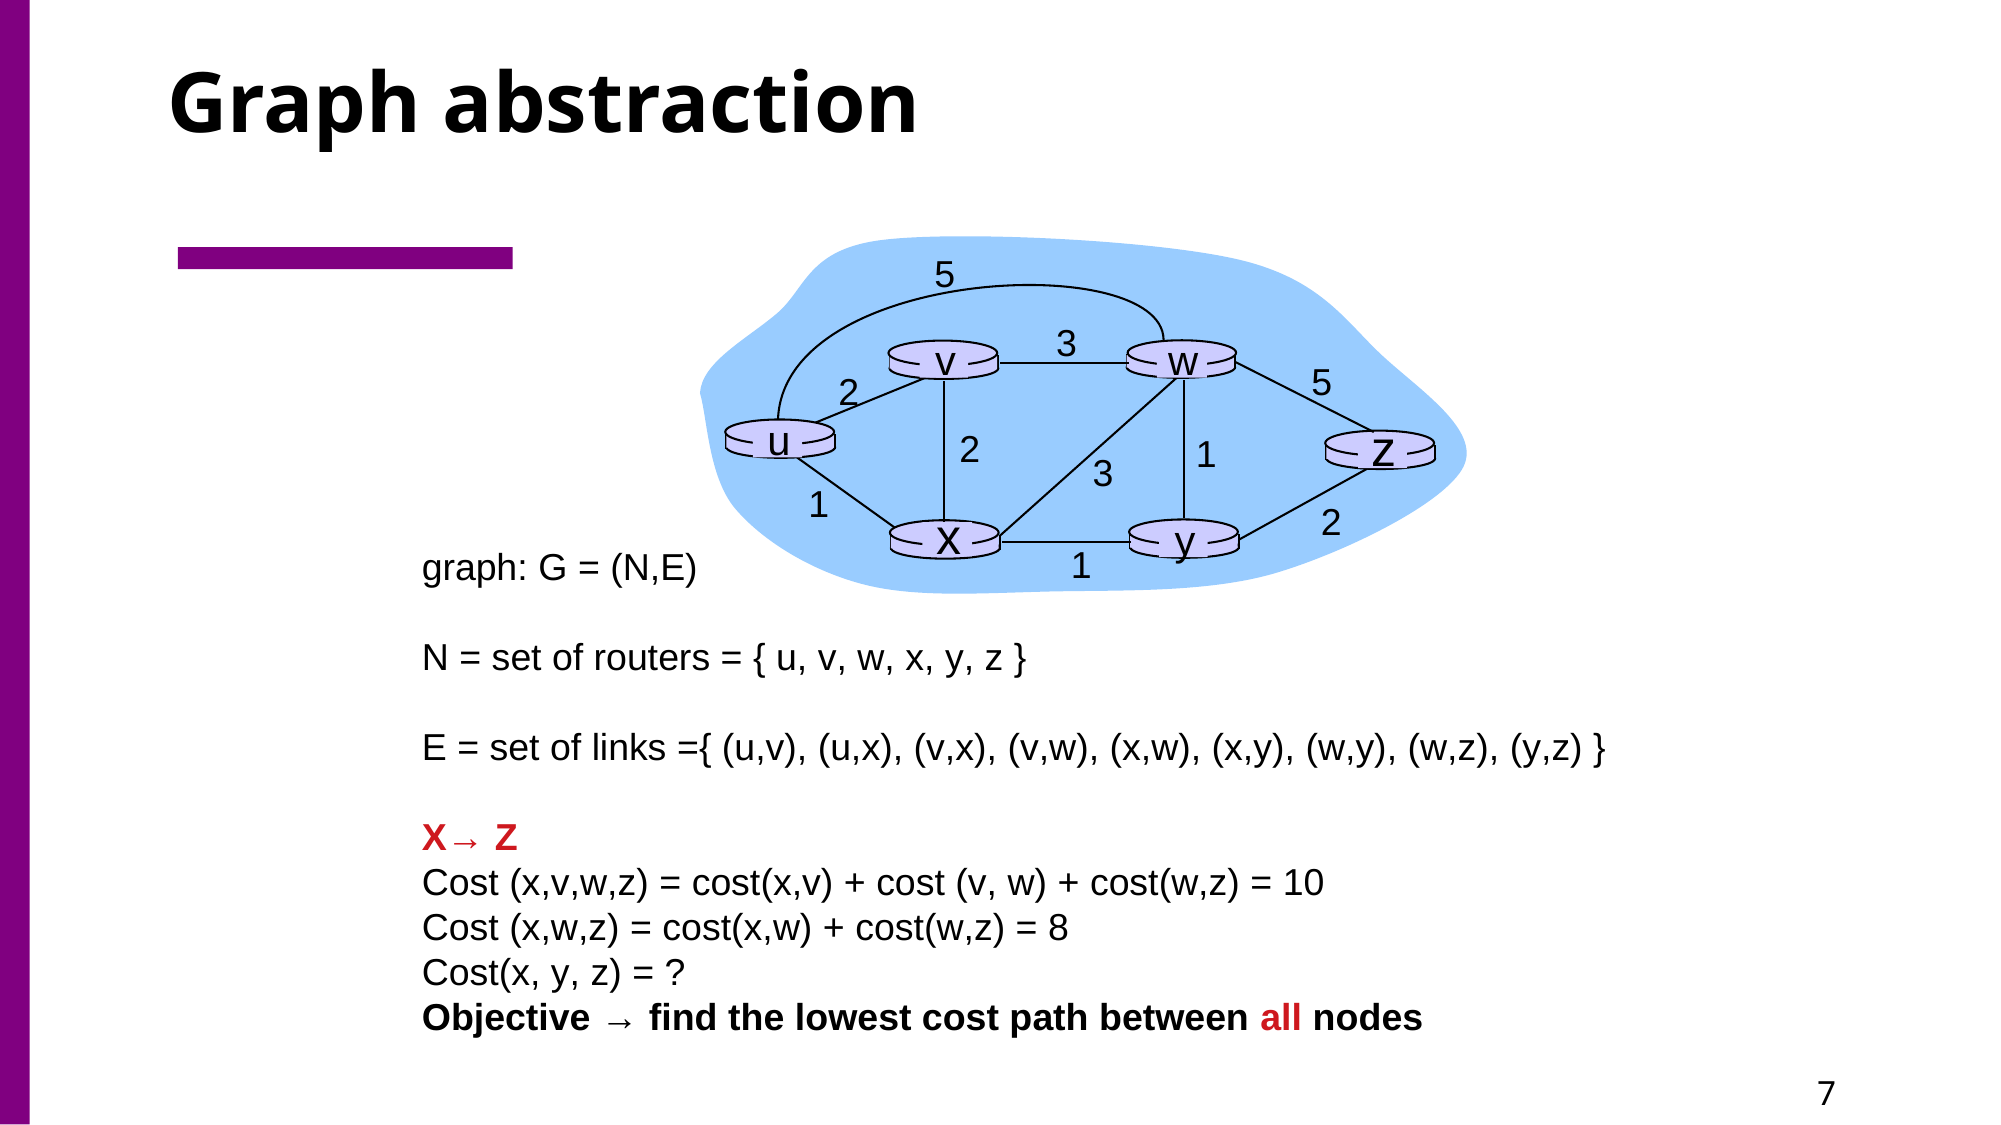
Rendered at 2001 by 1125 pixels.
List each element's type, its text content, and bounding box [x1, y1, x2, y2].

text_box z [1356, 409, 1411, 485]
text_box v [920, 326, 971, 392]
text_box y [1159, 505, 1211, 535]
title Graph abstraction [116, 34, 1817, 165]
text_box [699, 236, 1467, 535]
text_box 1 [793, 472, 844, 534]
text_box 5 [919, 242, 970, 303]
text_box [806, 466, 814, 472]
text_box 2 [823, 360, 875, 421]
text_box graph: G = (N,E) N = set of routers = { u, v, w, x, y, z } E = set of links ={ (u,v), (u,x), (v,x), (v,w), (x,w), (x,y), (w,y), (w,z), (y,z) } X→ Z Cost (x,v,w,z) = cost(x,v) + cost (v, w) + cost(w,z) = 10 Cost (x,w,z) = cost(x,w) + cost(w,z) = 8 Cost(x, y, z) = ? Objective → find the lowest cost path between all nodes [407, 535, 1623, 1125]
text_box u [752, 406, 806, 472]
text_box [1004, 392, 1183, 535]
text_box 5 [1296, 350, 1348, 412]
text_box x [921, 497, 976, 535]
text_box w [1153, 326, 1214, 392]
text_box 1 [1180, 421, 1232, 483]
text_box [1252, 505, 1305, 535]
text_box 2 [1305, 490, 1357, 535]
text_box 3 [1041, 311, 1092, 373]
text_box 3 [1077, 441, 1129, 502]
text_box 2 [944, 417, 995, 478]
